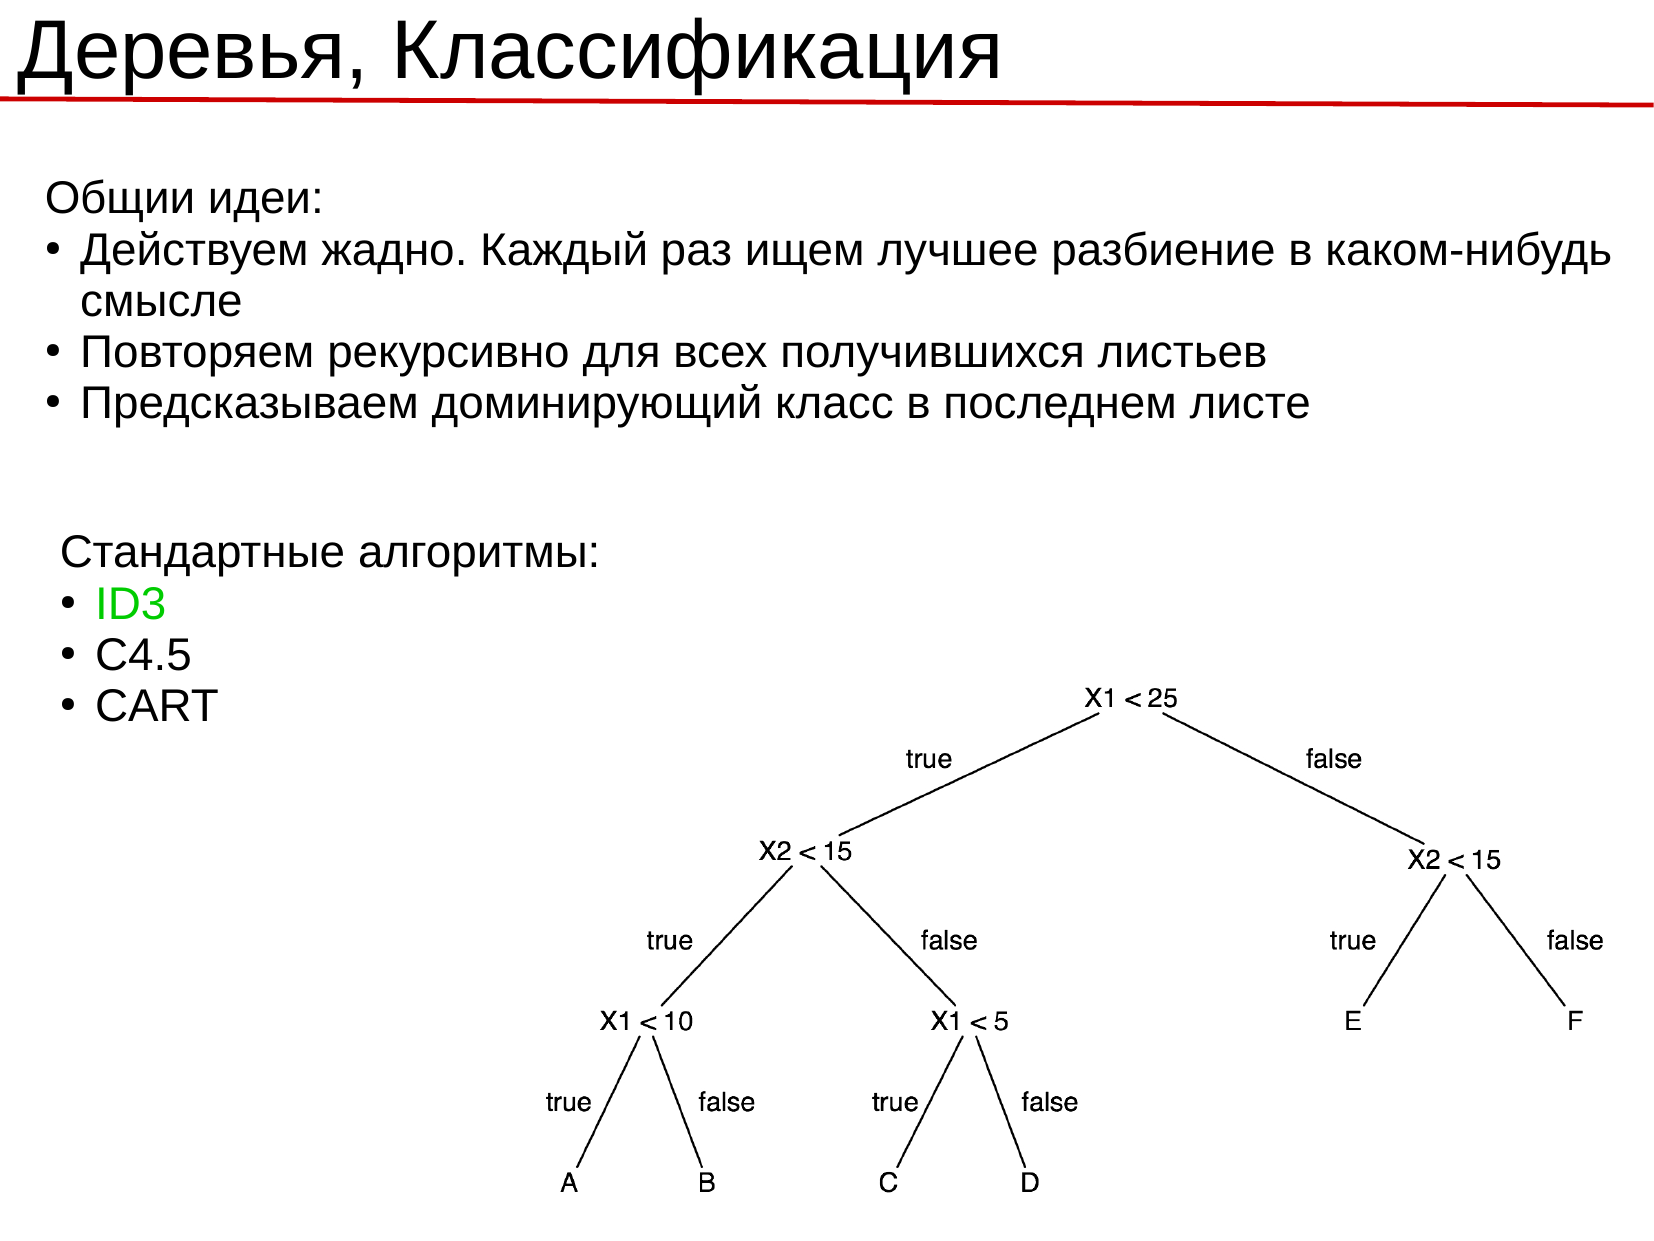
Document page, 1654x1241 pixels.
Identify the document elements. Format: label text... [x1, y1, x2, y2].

picture [532, 679, 1621, 1201]
title Деревья, Классификация [17, 0, 1263, 99]
text_box Стандартные алгоритмы: ID3 C4.5 CART [45, 518, 1111, 739]
text_box Общии идеи: Действуем жадно. Каждый раз ищем лучшее разбиение в каком-нибудь смысле Повторяем рекурсивно для всех получившихся листьев Предсказываем доминирующий класс в последнем листе [30, 165, 1654, 488]
